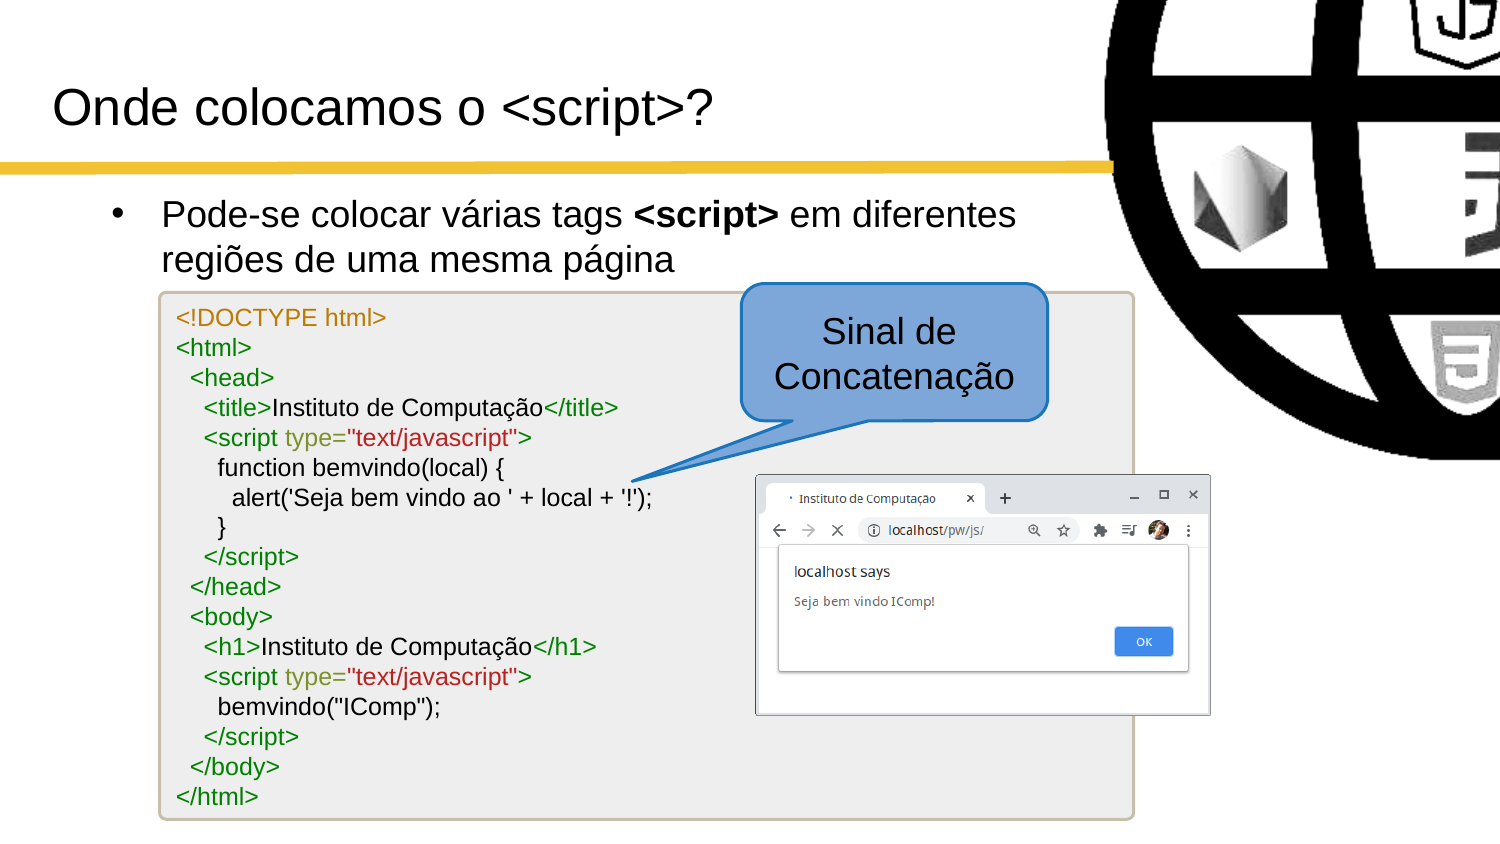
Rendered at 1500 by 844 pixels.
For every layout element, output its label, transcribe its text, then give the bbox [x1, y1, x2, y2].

text_box <!DOCTYPE html> <html> <head> <title>Instituto de Computação</title> <script type="text/javascript"> function bemvindo(local) { alert('Seja bem vindo ao ' + local + '!'); } </script> </head> <body> <h1>Instituto de Computação</h1> <script type="text/javascript"> bemvindo("IComp"); </script> </body> </html> [159, 292, 1134, 820]
text_box Onde colocamos o <script>? [37, 33, 1463, 175]
text_box Pode-se colocar várias tags <script> em diferentes regiões de uma mesma página [90, 182, 1114, 284]
picture [755, 0, 1500, 717]
text_box Sinal de Concatenação [632, 283, 1048, 482]
